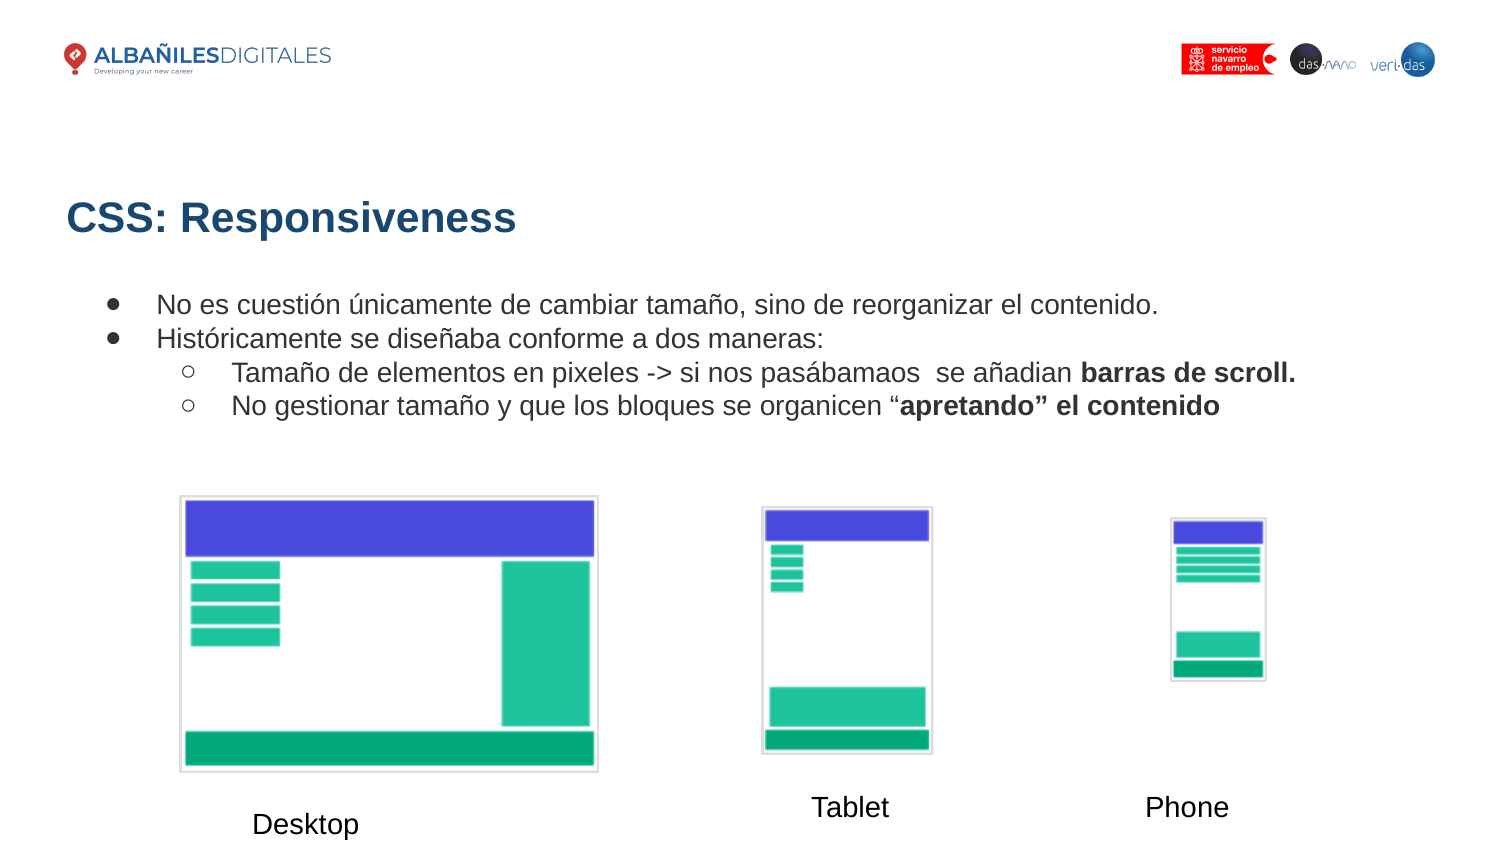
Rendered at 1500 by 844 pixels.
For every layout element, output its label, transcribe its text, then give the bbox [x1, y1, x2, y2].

text_box Tablet [796, 773, 958, 839]
text_box No es cuestión únicamente de cambiar tamaño, sino de reorganizar el contenido. Históricamente se diseñaba conforme a dos maneras: Tamaño de elementos en pixeles -> si nos pasábamaos se añadian barras de scroll. No gestionar tamaño y que los bloques se organicen “apretando” el contenido [66, 271, 1326, 437]
picture [753, 500, 945, 760]
picture [1370, 42, 1435, 77]
picture [64, 43, 332, 75]
text_box Phone [1130, 773, 1291, 839]
picture [1290, 43, 1356, 75]
picture [1181, 43, 1277, 75]
text_box Desktop [237, 790, 398, 844]
picture [1167, 514, 1274, 687]
text_box CSS: Responsiveness [66, 179, 728, 271]
picture [171, 486, 606, 774]
